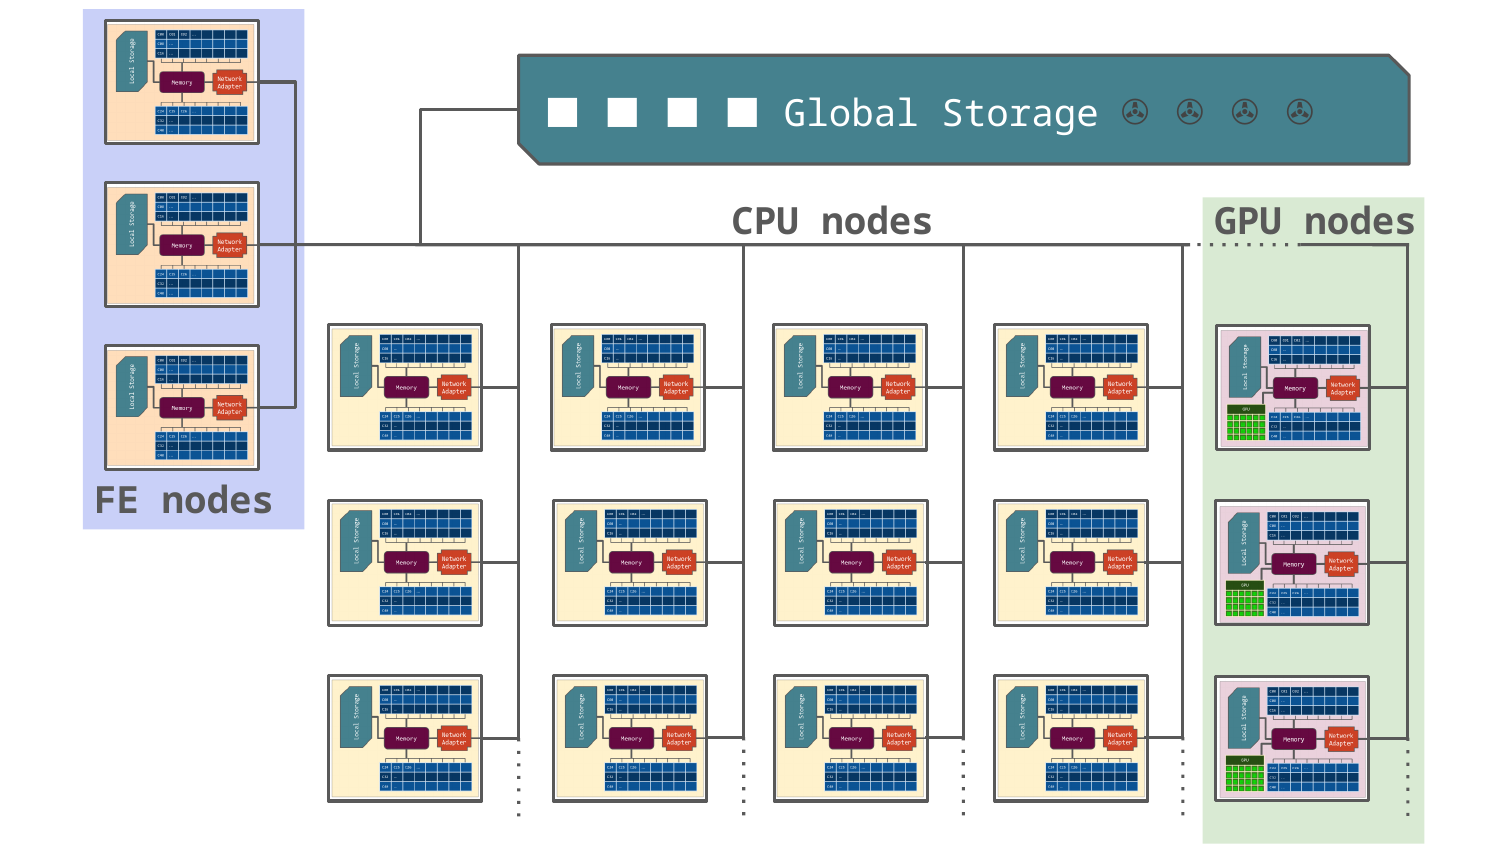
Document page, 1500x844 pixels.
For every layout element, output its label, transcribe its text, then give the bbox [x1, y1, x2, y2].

picture [996, 501, 1147, 624]
text_box GPU nodes [1141, 188, 1490, 251]
picture [775, 677, 926, 800]
picture [1217, 502, 1367, 624]
picture [330, 677, 481, 800]
picture [330, 501, 481, 624]
picture [555, 501, 706, 624]
text_box ⬛ ⬛ ⬛ ⬛ Global Storage ✇ ✇ ✇ ✇ [518, 55, 1410, 164]
picture [1218, 326, 1369, 448]
picture [330, 326, 481, 449]
picture [775, 501, 926, 624]
picture [107, 21, 258, 143]
text_box CPU nodes [642, 184, 1023, 255]
picture [1217, 677, 1367, 799]
picture [774, 326, 925, 449]
picture [996, 326, 1147, 449]
picture [555, 677, 706, 800]
picture [552, 326, 703, 449]
picture [996, 677, 1147, 800]
text_box [1202, 251, 1425, 844]
picture [107, 184, 258, 306]
text_box FE nodes [73, 467, 295, 530]
text_box [260, 247, 305, 530]
picture [107, 347, 258, 468]
text_box [82, 9, 305, 467]
